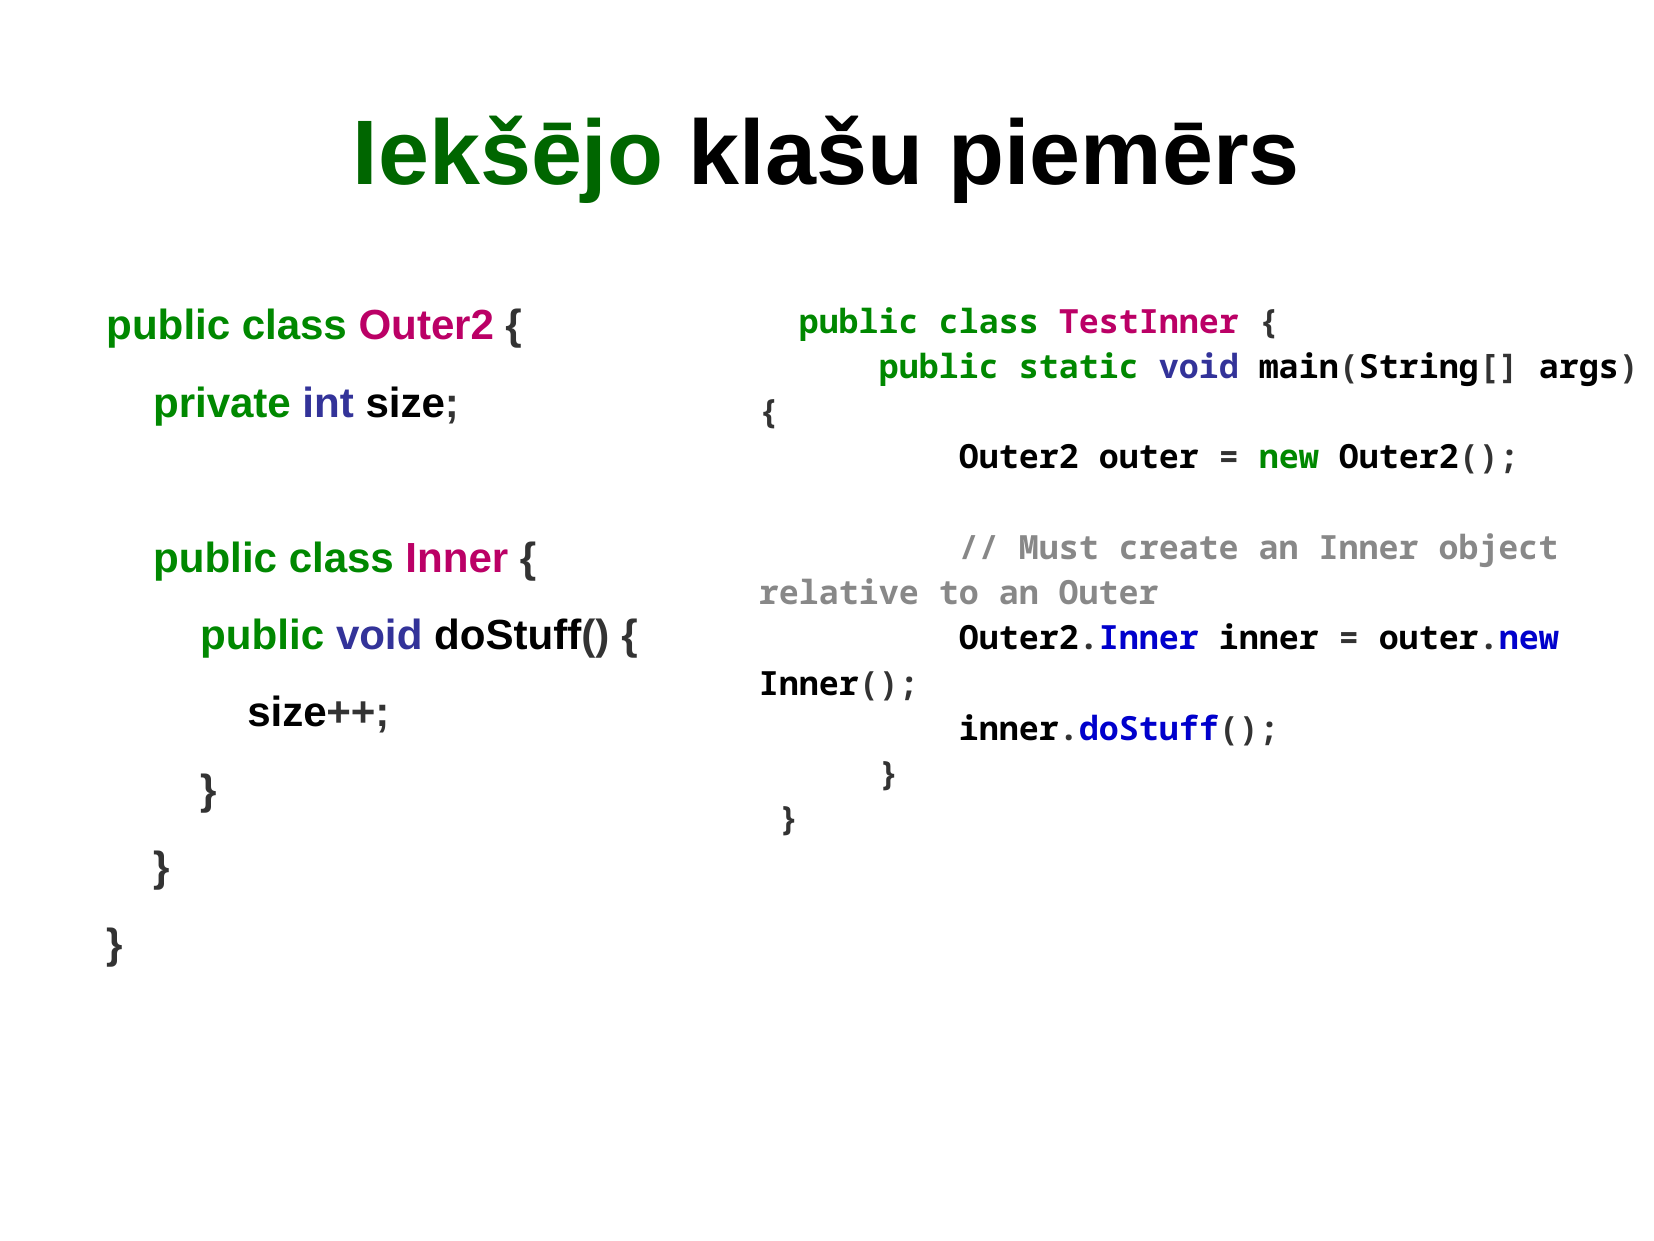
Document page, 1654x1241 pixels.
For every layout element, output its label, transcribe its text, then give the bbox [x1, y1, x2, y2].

text_box public class TestInner { public static void main(String[] args) { Outer2 outer = new Outer2(); // Must create an Inner object relative to an Outer Outer2.Inner inner = outer.new Inner(); inner.doStuff(); } } [744, 290, 1654, 1094]
title Iekšējo klašu piemērs [82, 49, 1571, 257]
list public class Outer2 { private int size; public class Inner { public void doStuff() { size++; } } } [82, 290, 744, 969]
